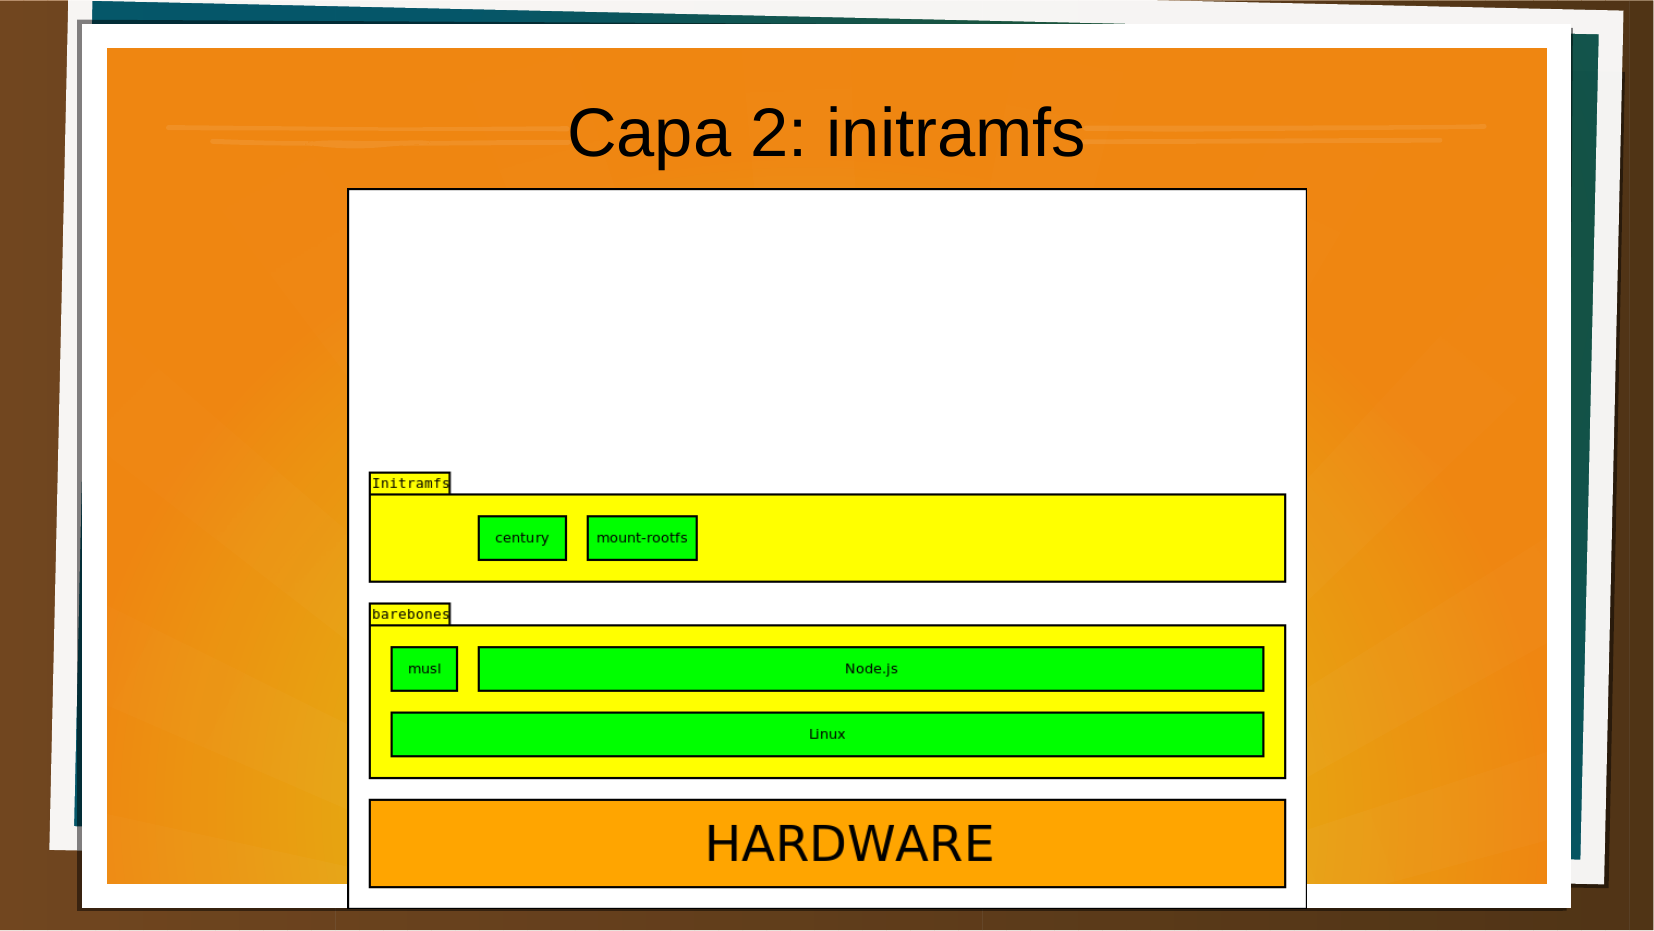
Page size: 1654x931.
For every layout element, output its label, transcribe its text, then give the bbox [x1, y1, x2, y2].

picture [347, 188, 1307, 909]
title Capa 2: initramfs [566, 59, 1087, 188]
